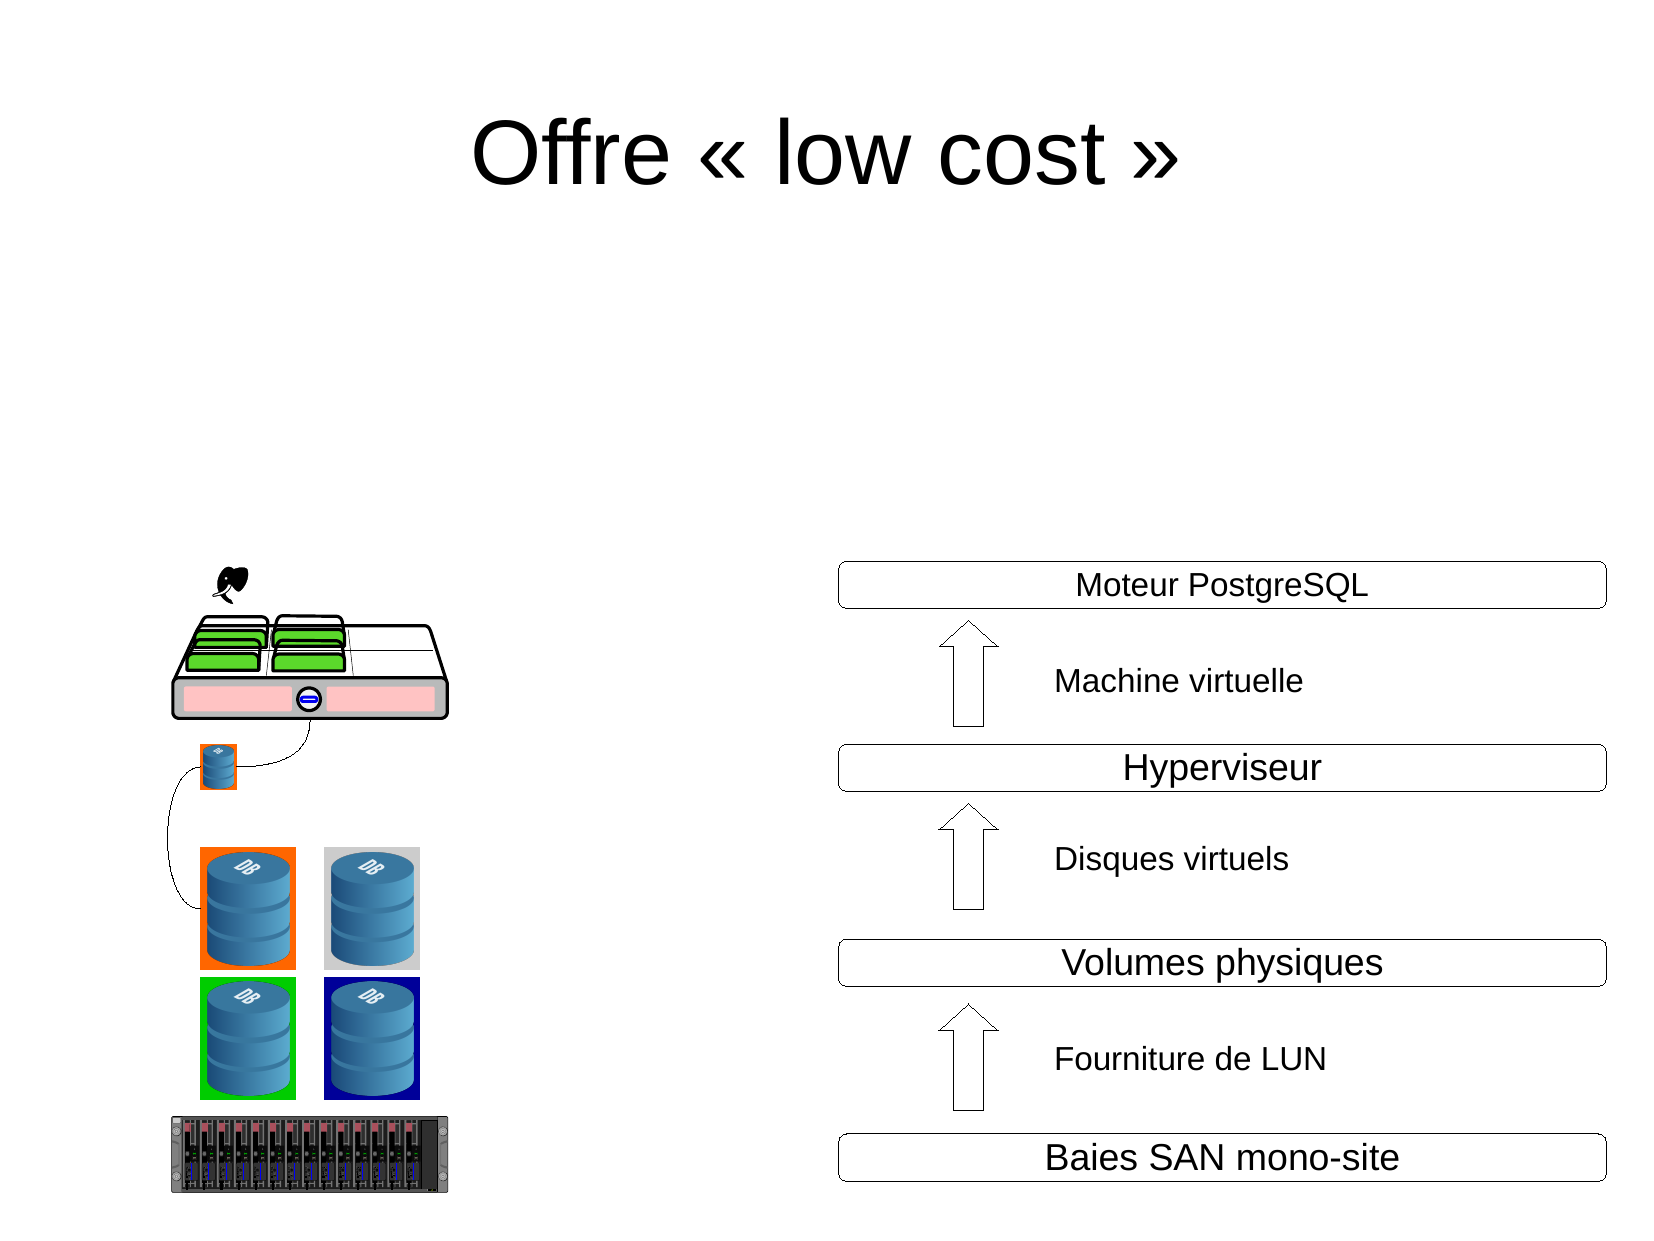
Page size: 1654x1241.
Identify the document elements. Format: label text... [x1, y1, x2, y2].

text_box Machine virtuelle [1039, 655, 1471, 709]
picture [212, 566, 249, 605]
picture [207, 981, 290, 1096]
text_box [938, 803, 999, 910]
text_box Baies SAN mono-site [838, 1133, 1607, 1182]
text_box Volumes physiques [838, 939, 1607, 987]
text_box [200, 847, 296, 970]
text_box Moteur PostgreSQL [838, 561, 1607, 609]
picture [331, 981, 414, 1096]
text_box Disques virtuels [1039, 832, 1371, 892]
text_box [200, 977, 296, 1100]
text_box Hyperviseur [838, 744, 1607, 792]
picture [203, 745, 234, 789]
text_box [324, 977, 420, 1100]
title Offre « low cost » [82, 49, 1571, 257]
text_box [200, 744, 237, 790]
picture [171, 614, 449, 720]
text_box [324, 847, 420, 970]
picture [207, 852, 290, 966]
text_box [939, 620, 999, 727]
text_box Fourniture de LUN [1039, 1033, 1371, 1093]
picture [331, 852, 414, 966]
text_box [938, 1003, 999, 1111]
picture [171, 1116, 449, 1193]
